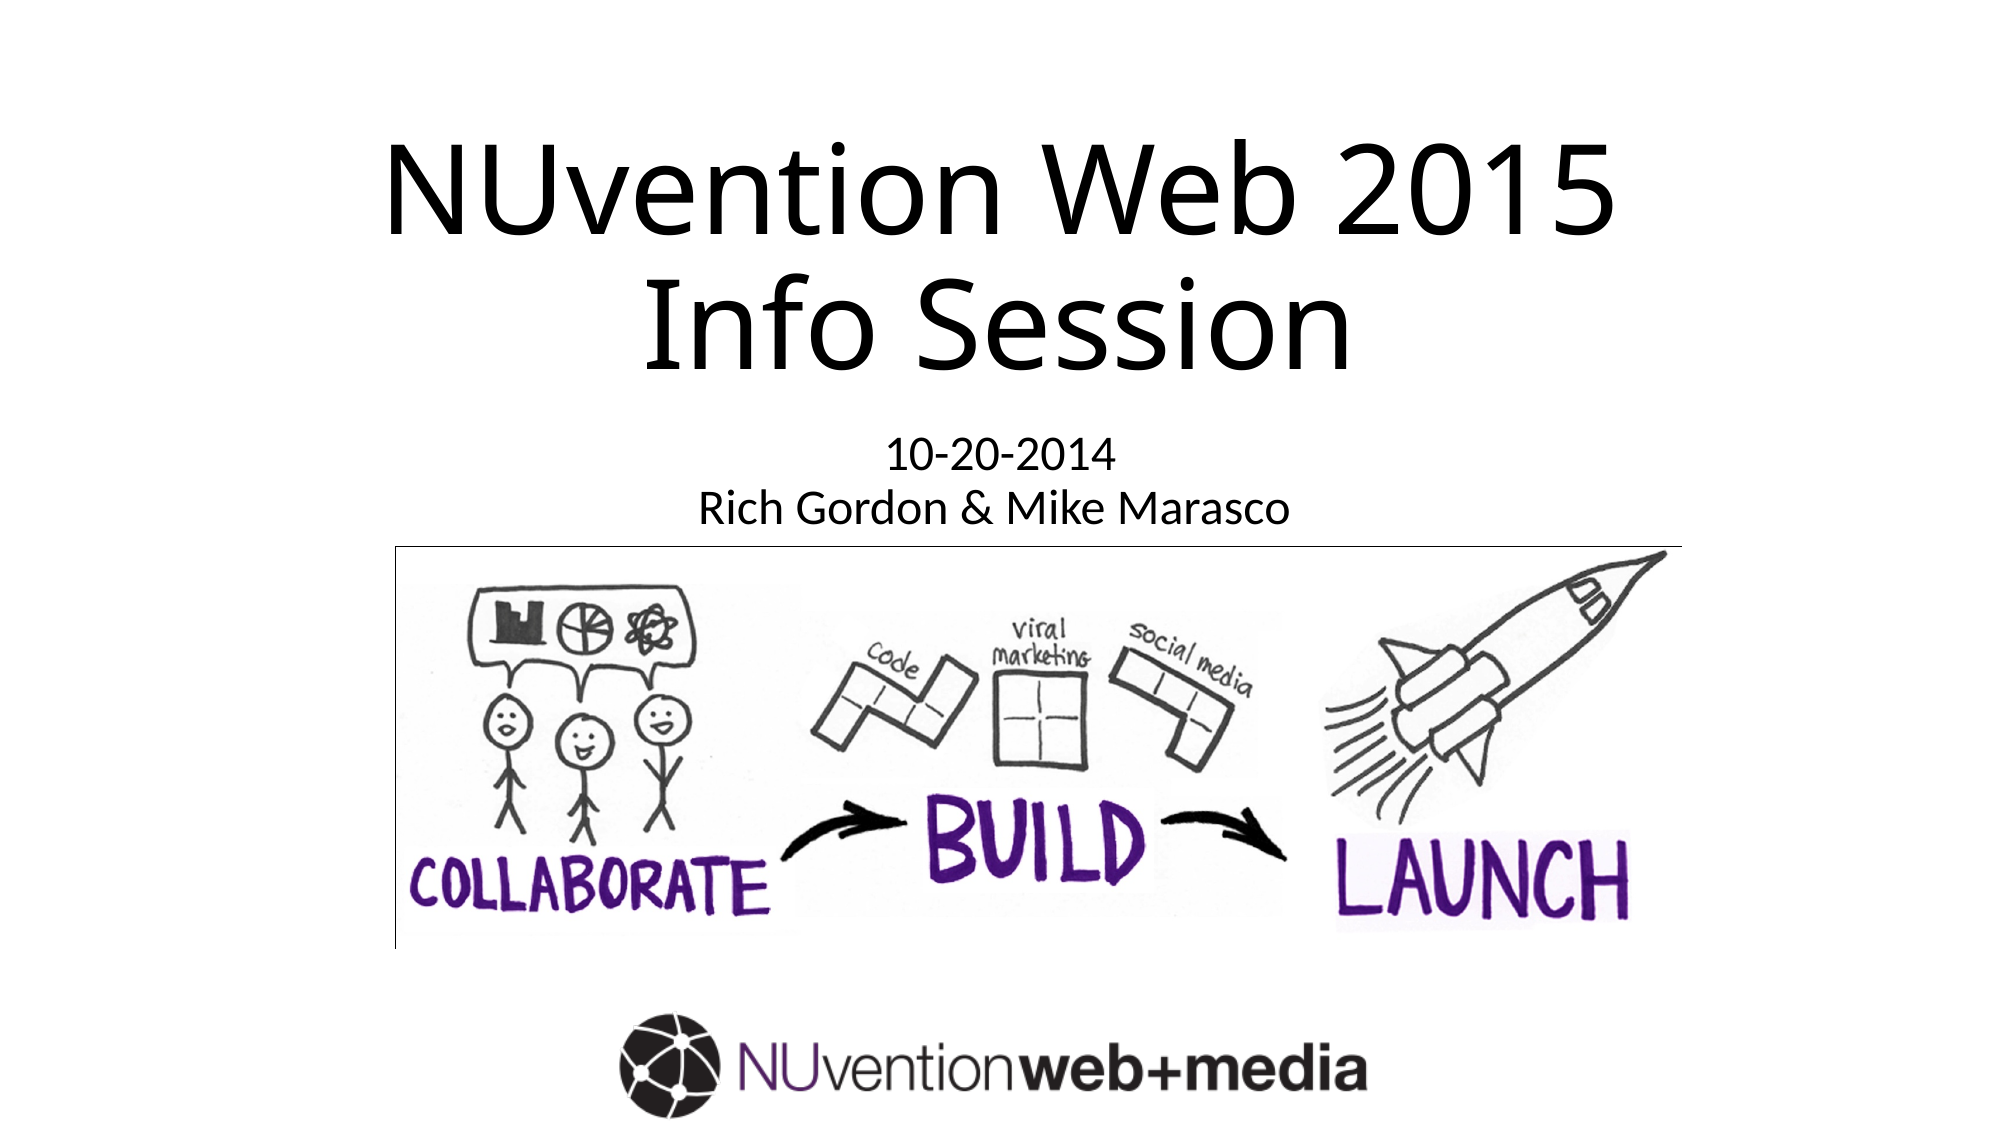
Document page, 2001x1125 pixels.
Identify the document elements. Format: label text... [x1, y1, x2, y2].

picture [395, 546, 1682, 949]
subtitle 10-20-2014 Rich Gordon & Mike Marasco [249, 419, 1750, 692]
title NUvention Web 2015 Info Session [249, 12, 1750, 405]
